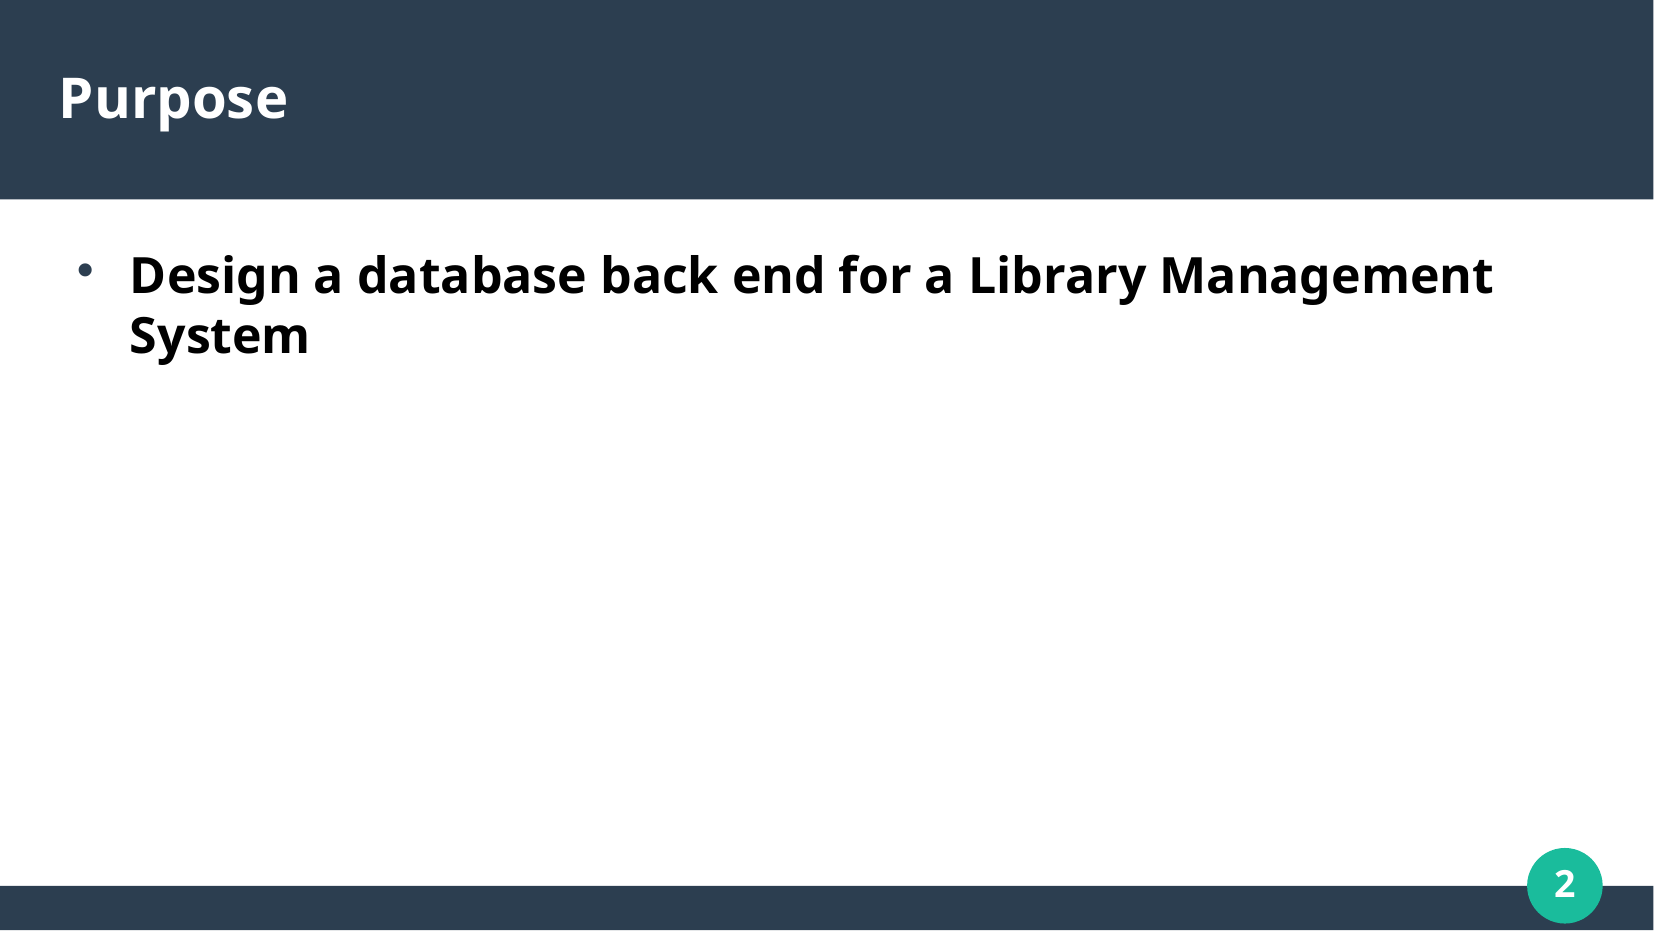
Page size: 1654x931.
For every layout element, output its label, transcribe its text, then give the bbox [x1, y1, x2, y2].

title Purpose [59, 37, 1595, 156]
list Design a database back end for a Library Management System [59, 243, 1595, 864]
